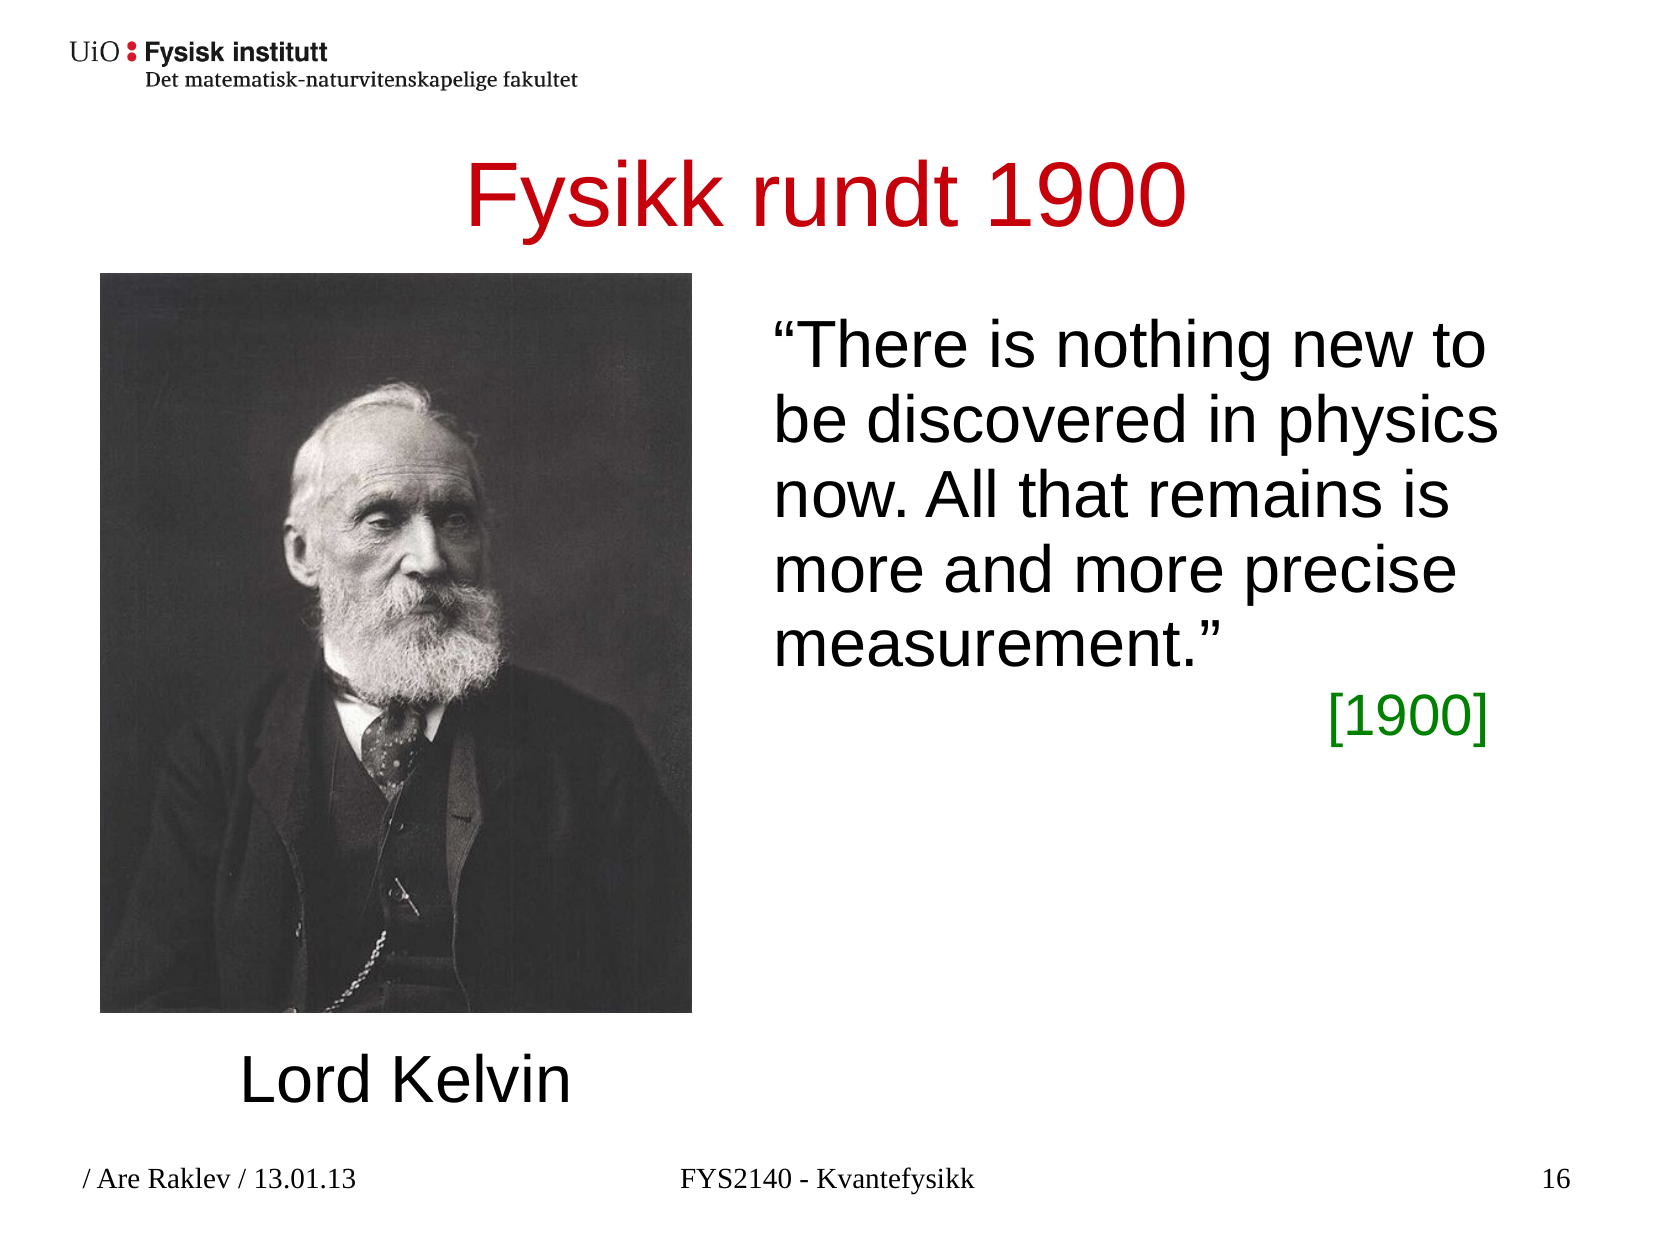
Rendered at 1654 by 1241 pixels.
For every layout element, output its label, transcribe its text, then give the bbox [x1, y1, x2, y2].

picture [68, 37, 581, 93]
text_box “There is nothing new to be discovered in physics now. All that remains is more and more precise measurement.” [759, 300, 1576, 688]
picture [100, 273, 692, 1013]
text_box Lord Kelvin [224, 1034, 588, 1124]
title Fysikk rundt 1900 [82, 90, 1571, 298]
text_box [1900] [1312, 675, 1534, 755]
